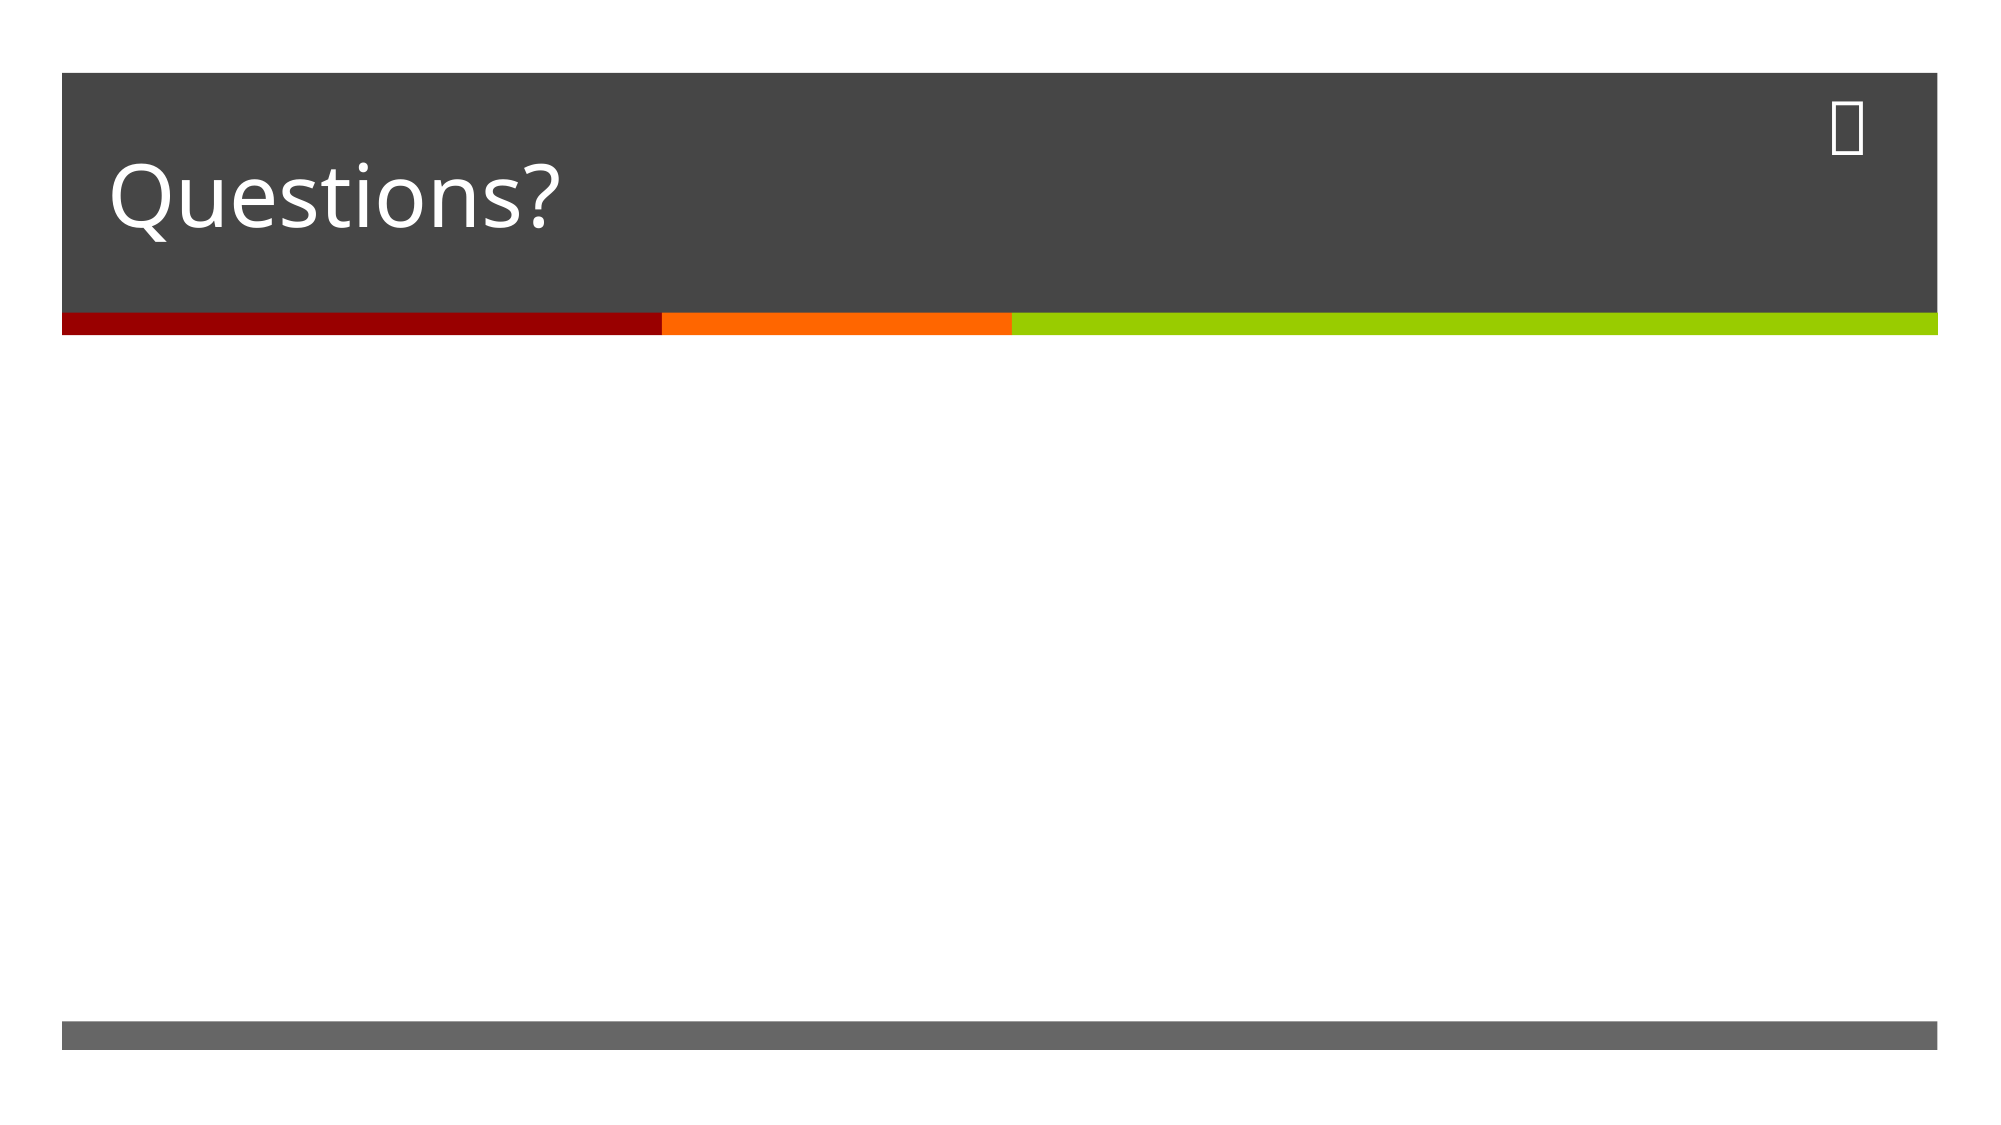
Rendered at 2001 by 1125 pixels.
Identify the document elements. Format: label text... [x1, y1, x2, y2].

title Questions? [92, 73, 1801, 253]
